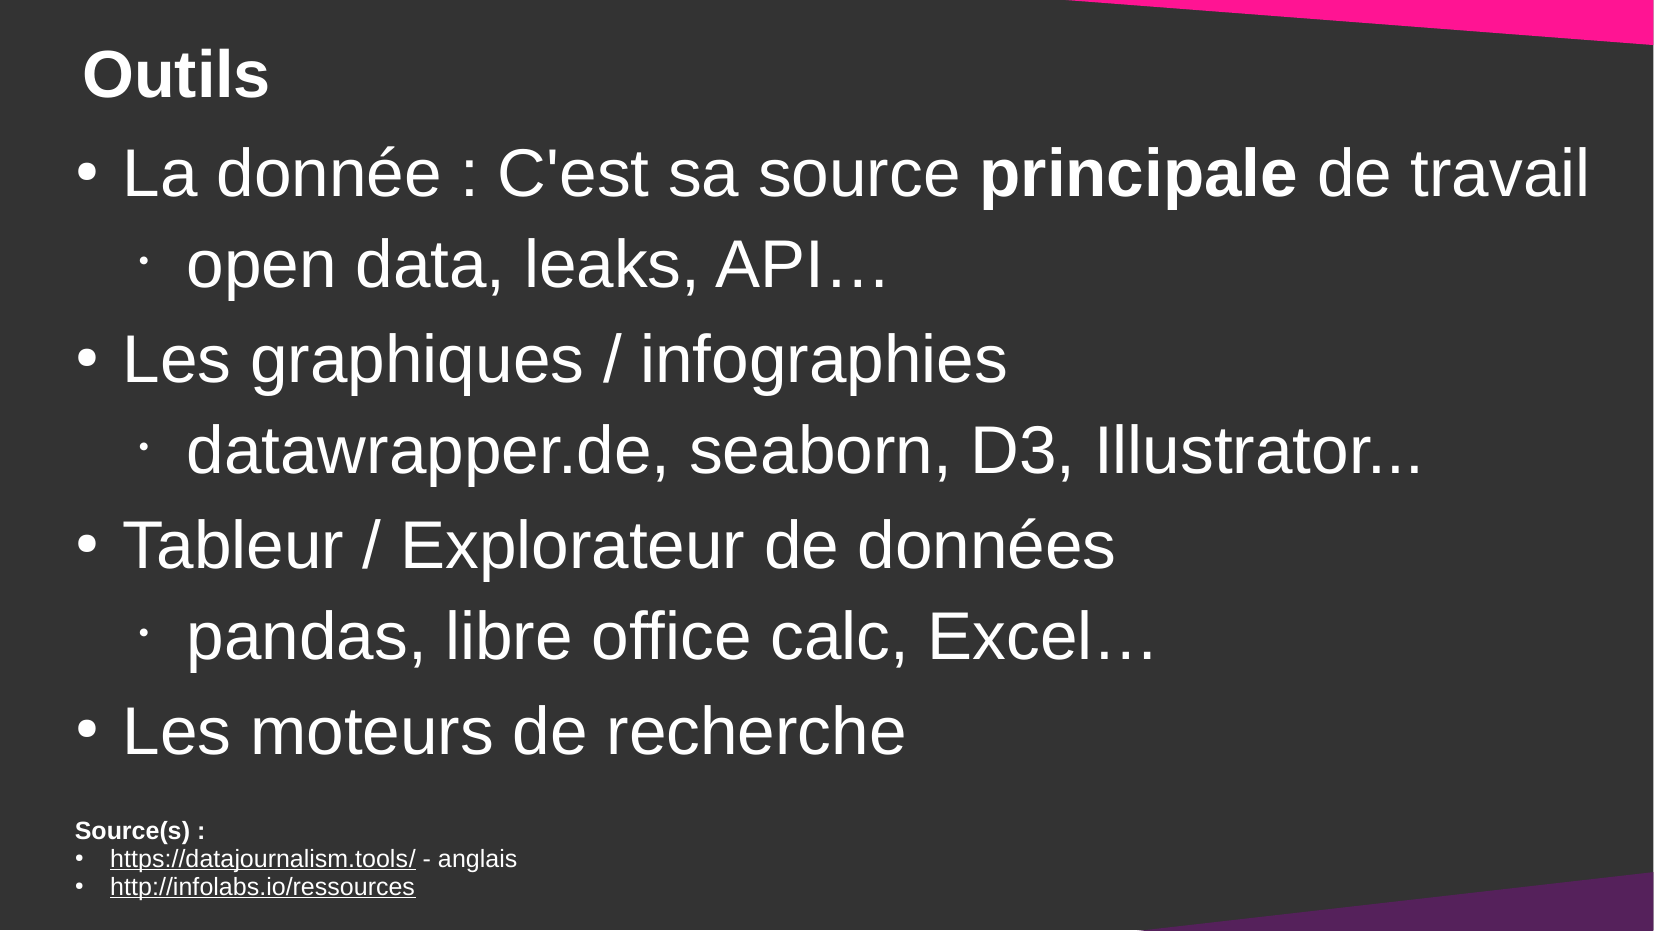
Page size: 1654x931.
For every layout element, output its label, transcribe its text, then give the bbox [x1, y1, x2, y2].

text_box [1546, 872, 1654, 931]
text_box [1065, 0, 1654, 46]
text_box Source(s) : https://datajournalism.tools/ - anglais http://infolabs.io/ressources [60, 809, 1546, 931]
title Outils [82, 37, 1571, 122]
list La donnée : C'est sa source principale de travail open data, leaks, API… Les graphiques / infographies datawrapper.de, seaborn, D3, Illustrator... Tableur / Explorateur de données pandas, libre office calc, Excel… Les moteurs de recherche [59, 135, 1599, 780]
